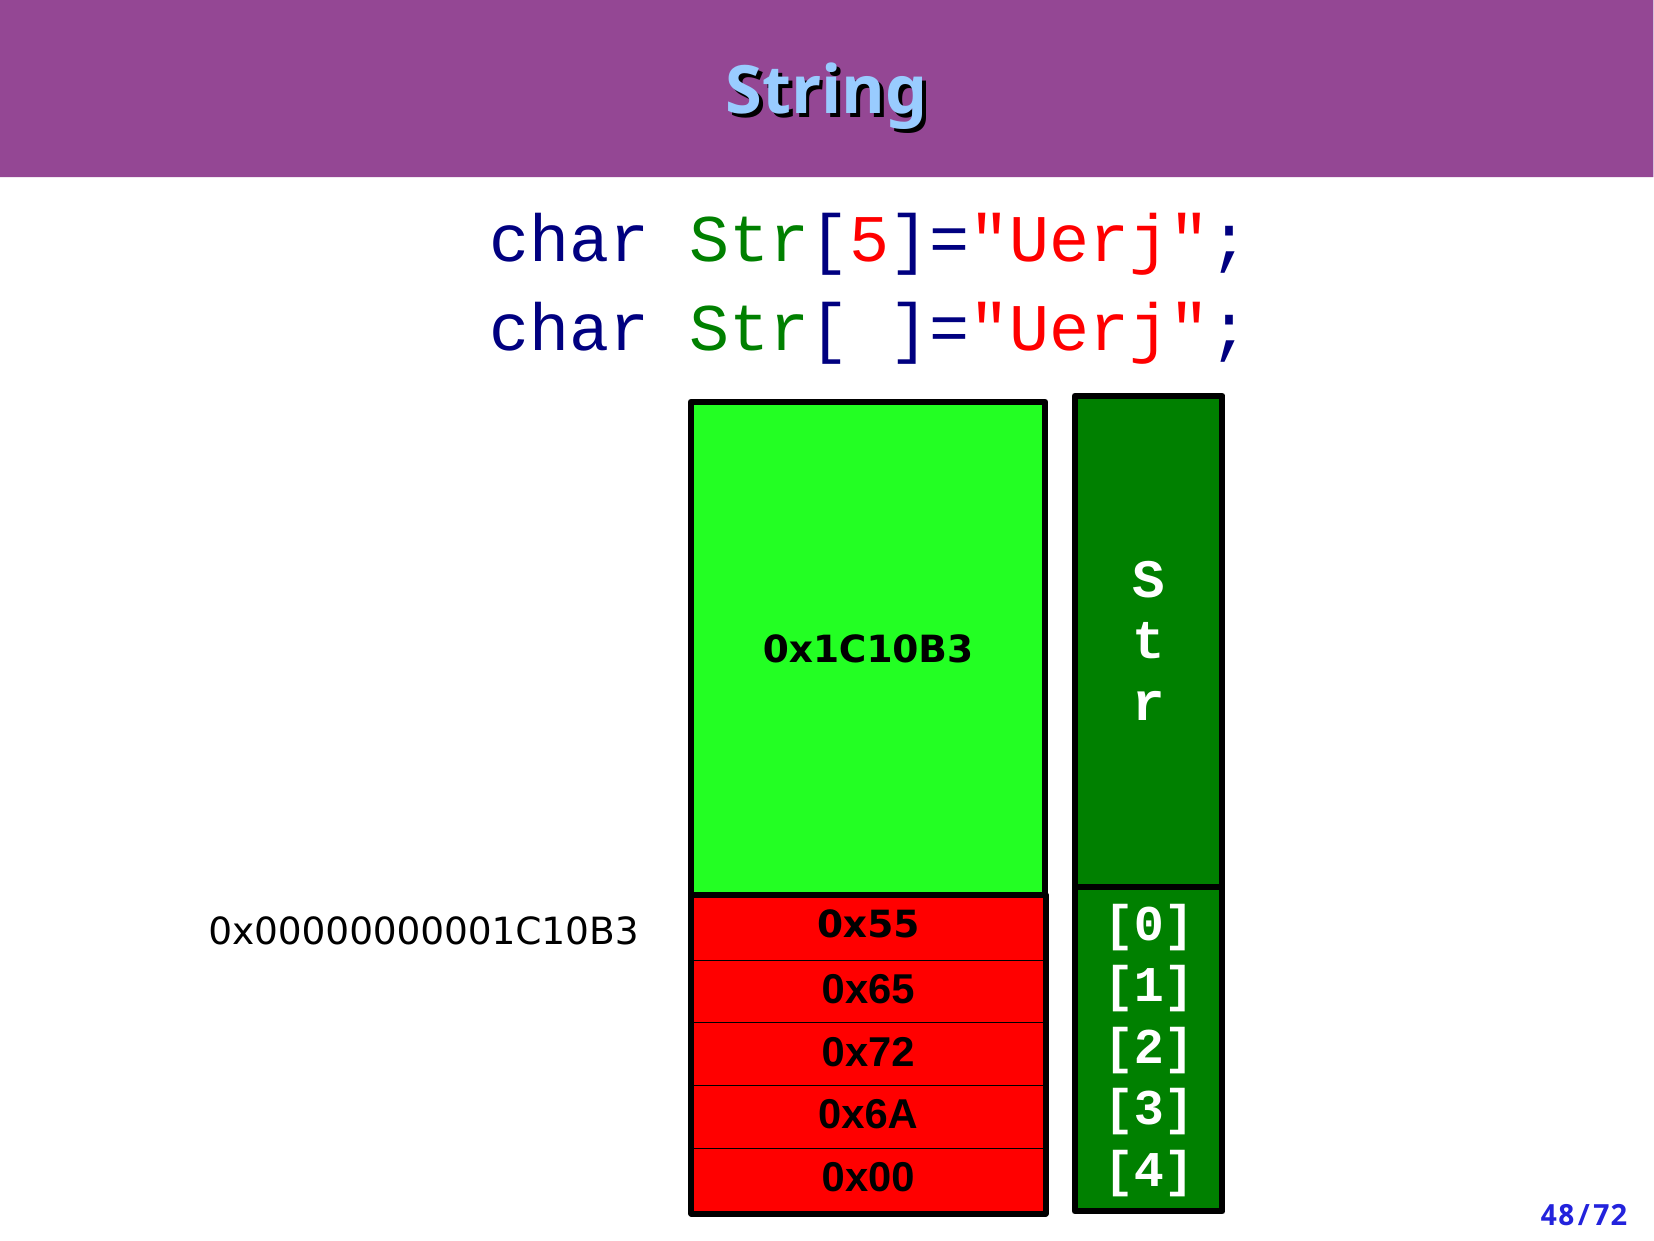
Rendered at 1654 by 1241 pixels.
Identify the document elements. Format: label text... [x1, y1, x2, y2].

text_box [691, 894, 1046, 1214]
text_box char Str[5]="Uerj"; [460, 198, 1264, 272]
title String [82, 0, 1571, 192]
text_box 0x1C10B3 [690, 401, 1046, 892]
text_box 0x00000000001C10B3 [171, 891, 677, 972]
text_box char Str[ ]="Uerj"; [460, 287, 1264, 361]
text_box [0] [1] [2] [3] [4] [1074, 886, 1223, 1212]
text_box S t r [1074, 395, 1223, 884]
